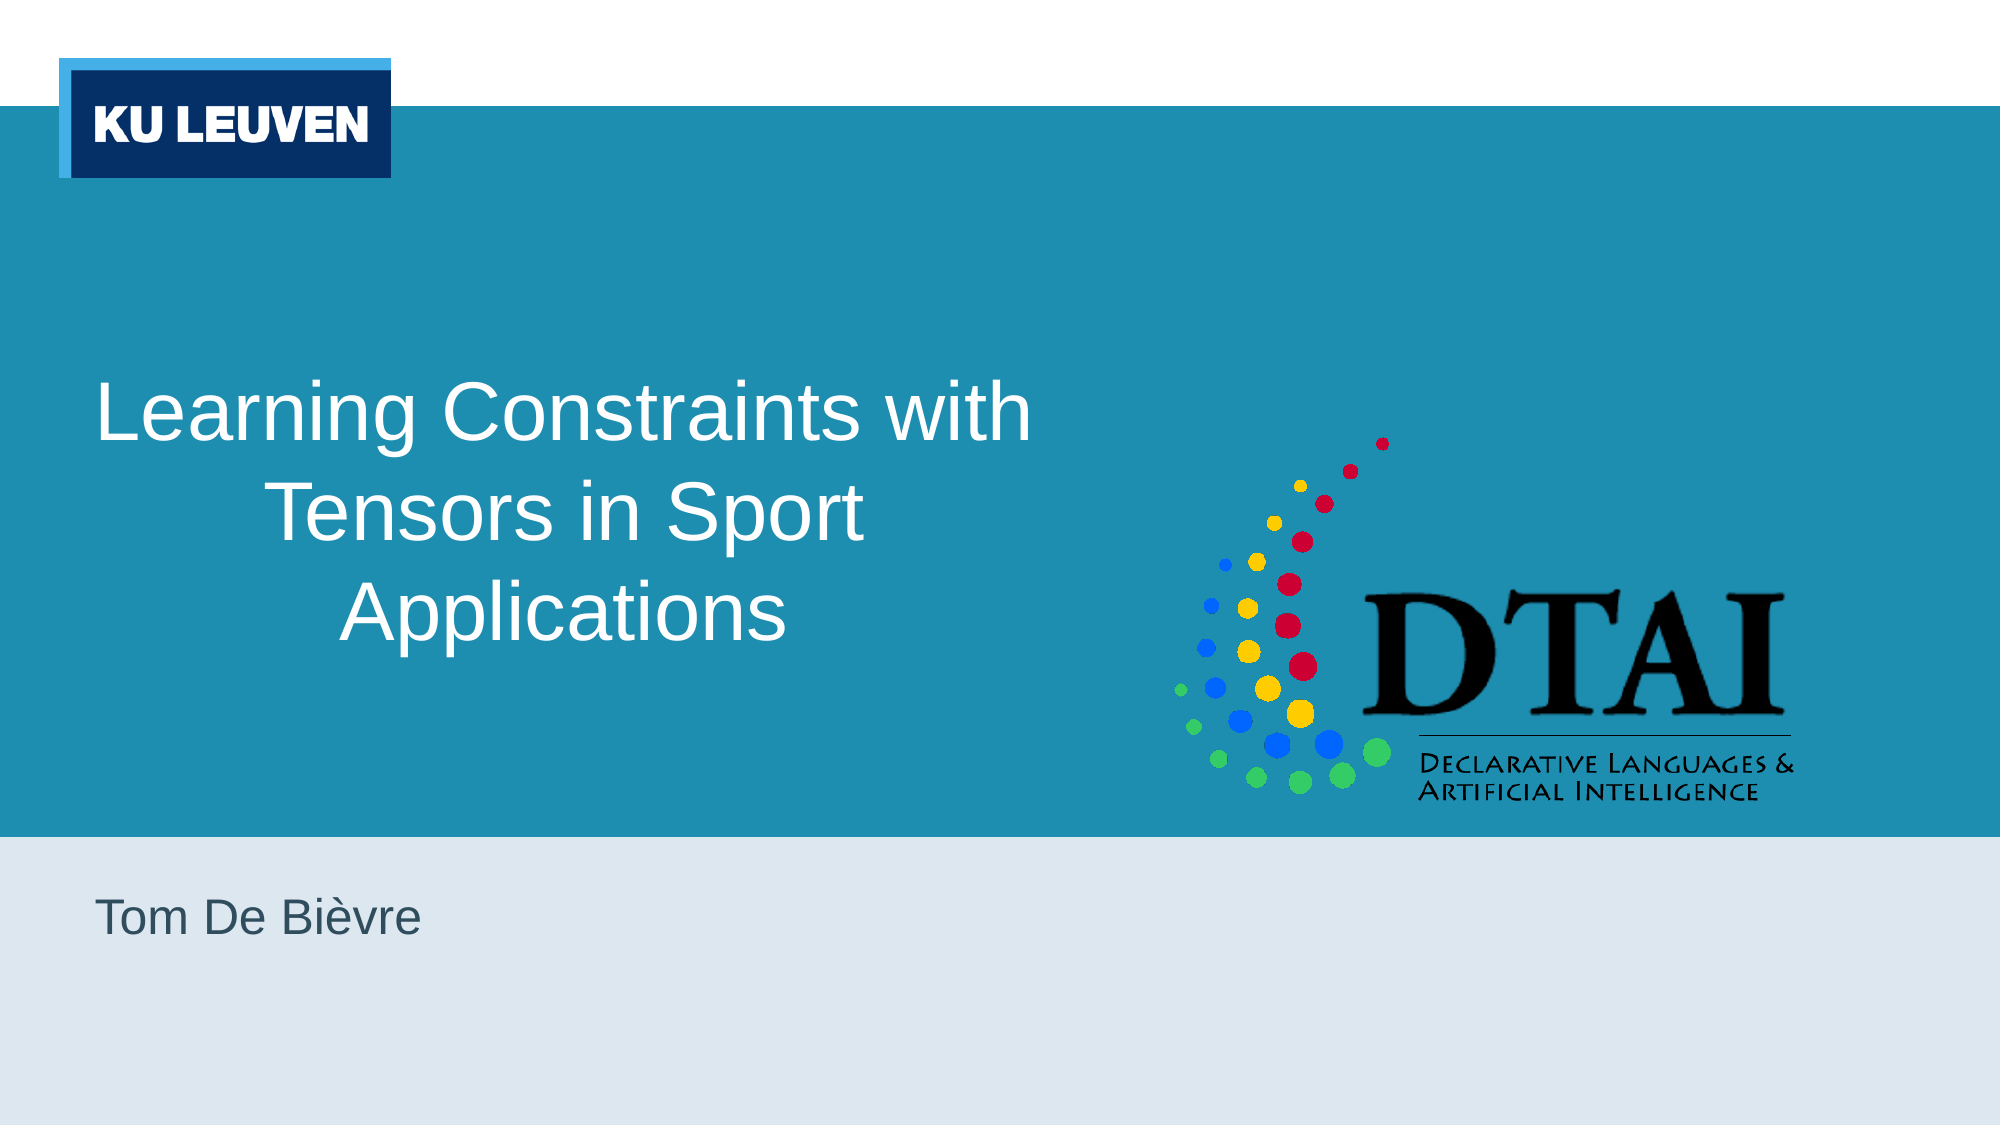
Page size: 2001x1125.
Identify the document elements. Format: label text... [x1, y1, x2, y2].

subtitle Tom De Bièvre [94, 884, 1095, 1005]
picture [1166, 430, 1906, 846]
title Learning Constraints with Tensors in Sport Applications [94, 177, 1095, 838]
picture [59, 58, 391, 178]
